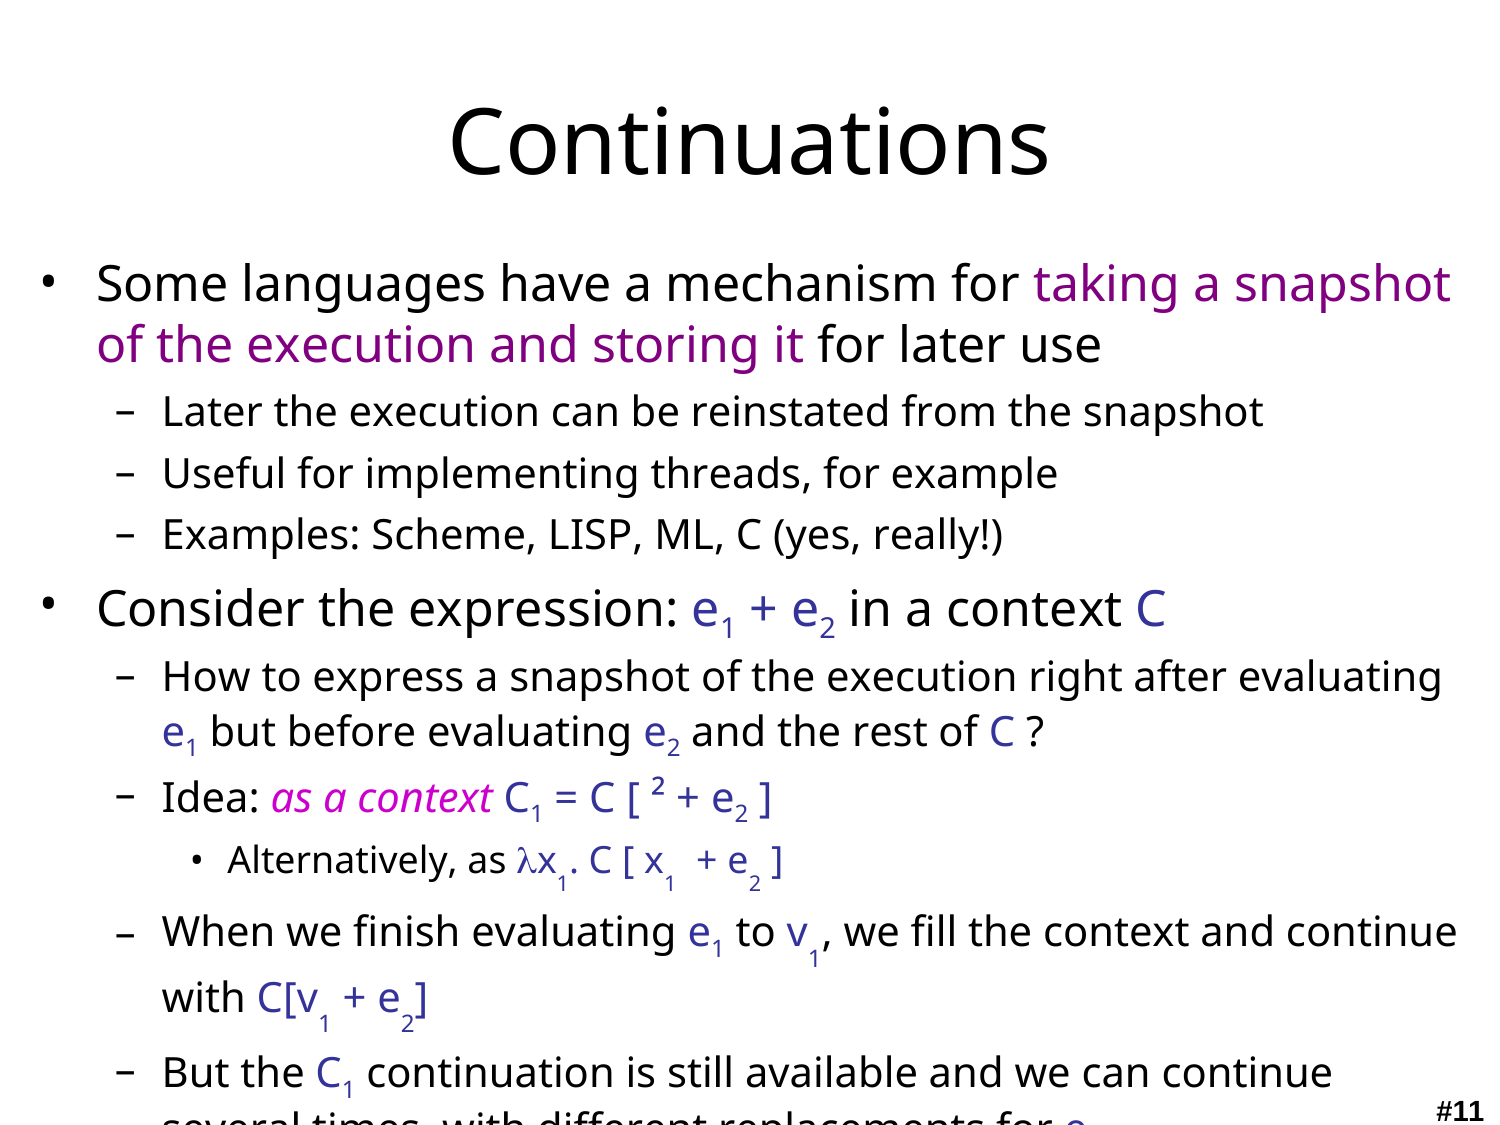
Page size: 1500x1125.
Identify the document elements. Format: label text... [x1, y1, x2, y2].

title Continuations [24, 45, 1476, 233]
list Some languages have a mechanism for taking a snapshot of the execution and storing it for later use Later the execution can be reinstated from the snapshot Useful for implementing threads, for example Examples: Scheme, LISP, ML, C (yes, really!) Consider the expression: e1 + e2 in a context C How to express a snapshot of the execution right after evaluating e1 but before evaluating e2 and the rest of C ? Idea: as a context C1 = C [ ² + e2 ] Alternatively, as x1. C [ x1 + e2 ] When we finish evaluating e1 to v1, we fill the context and continue with C[v1 + e2] But the C1 continuation is still available and we can continue several times, with different replacements for e1 [24, 244, 1476, 1083]
